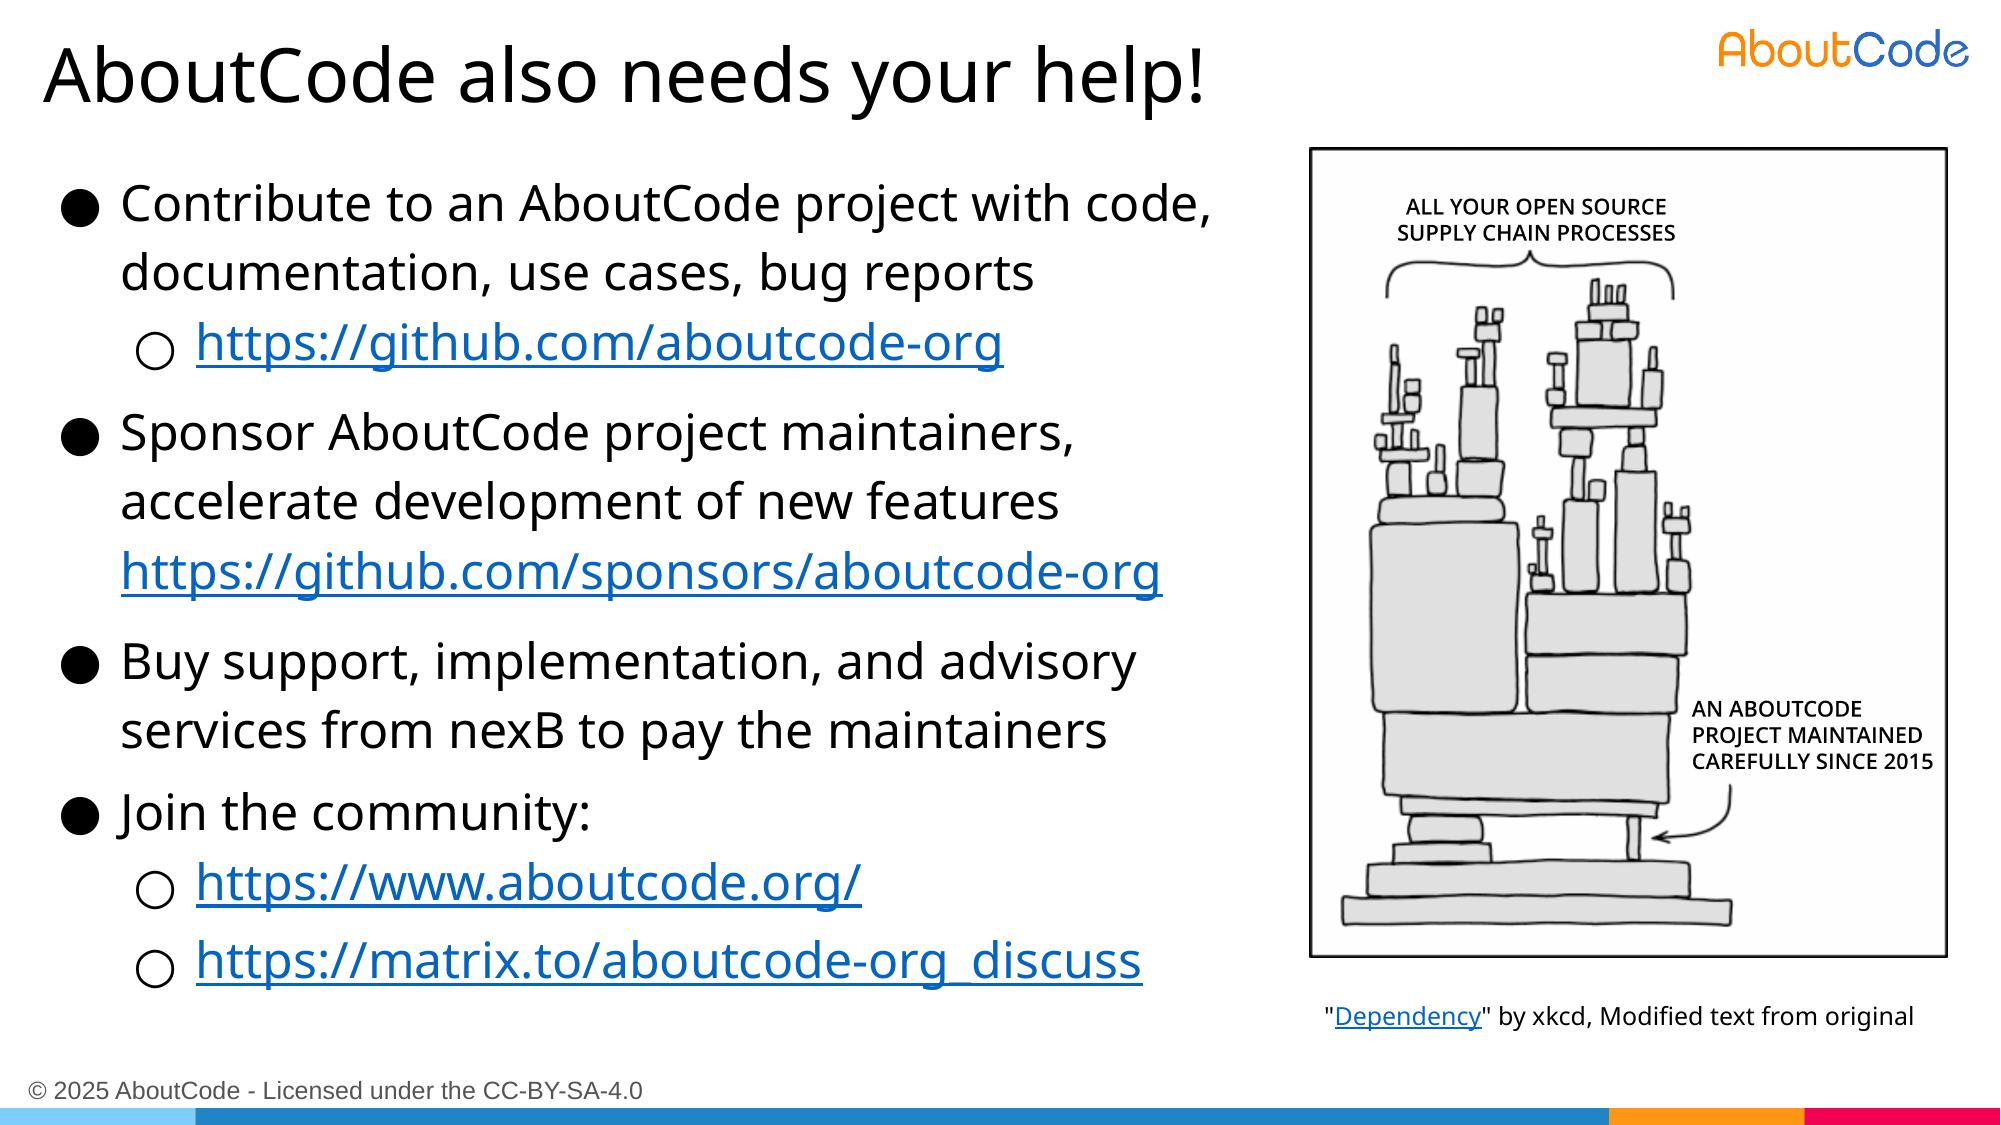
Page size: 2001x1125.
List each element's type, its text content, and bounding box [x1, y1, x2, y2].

list Contribute to an AboutCode project with code, documentation, use cases, bug reports https://github.com/aboutcode-org Sponsor AboutCode project maintainers, accelerate development of new features https://github.com/sponsors/aboutcode-org Buy support, implementation, and advisory services from nexB to pay the maintainers Join the community: https://www.aboutcode.org/ https://matrix.to/aboutcode-org_discuss [30, 147, 1262, 1071]
text_box "Dependency" by xkcd, Modified text from original [1309, 985, 1947, 1071]
picture [1805, 29, 1969, 67]
picture [1309, 147, 1948, 958]
title AboutCode also needs your help! [28, 20, 1805, 133]
